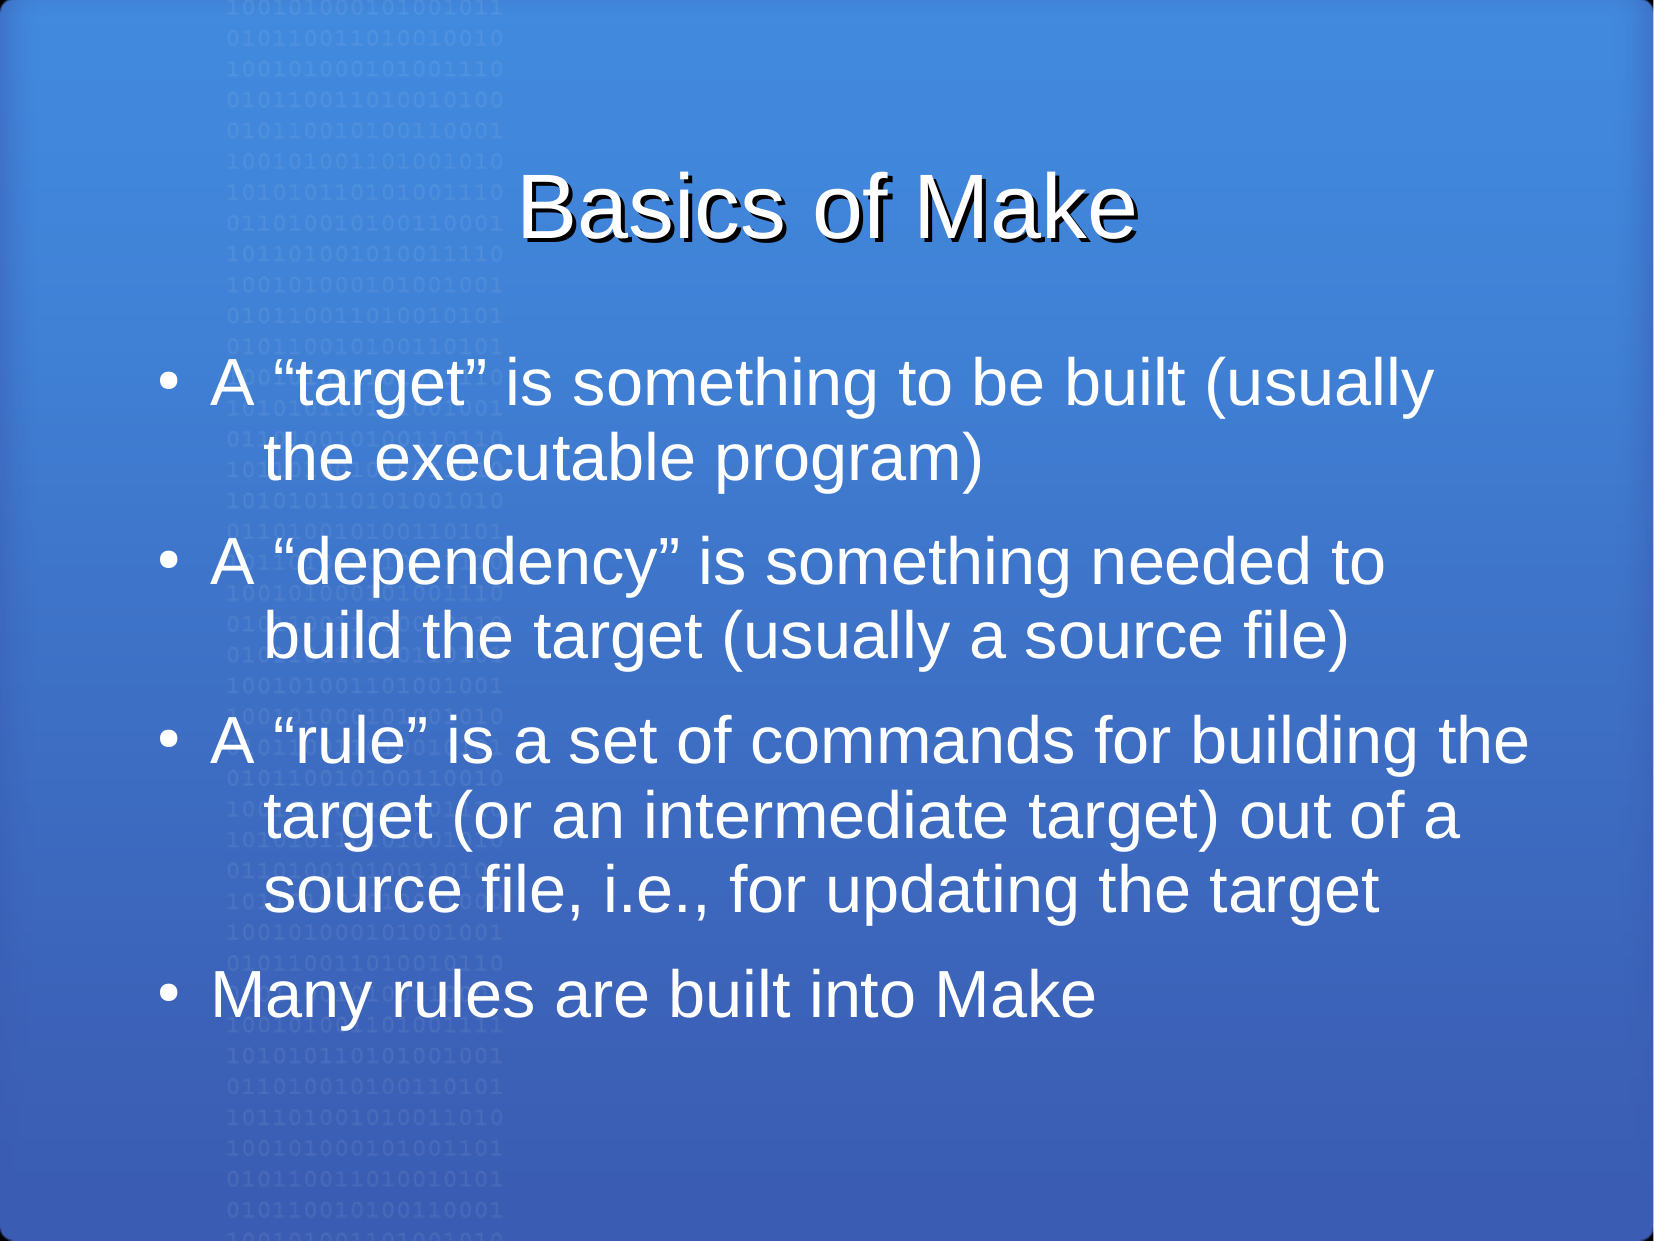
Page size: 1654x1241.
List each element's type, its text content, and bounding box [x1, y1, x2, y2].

title Basics of Make [121, 102, 1534, 311]
list A “target” is something to be built (usually the executable program) A “dependency” is something needed to build the target (usually a source file) A “rule” is a set of commands for building the target (or an intermediate target) out of a source file, i.e., for updating the target Many rules are built into Make [121, 344, 1534, 1127]
picture [0, 0, 1654, 1241]
